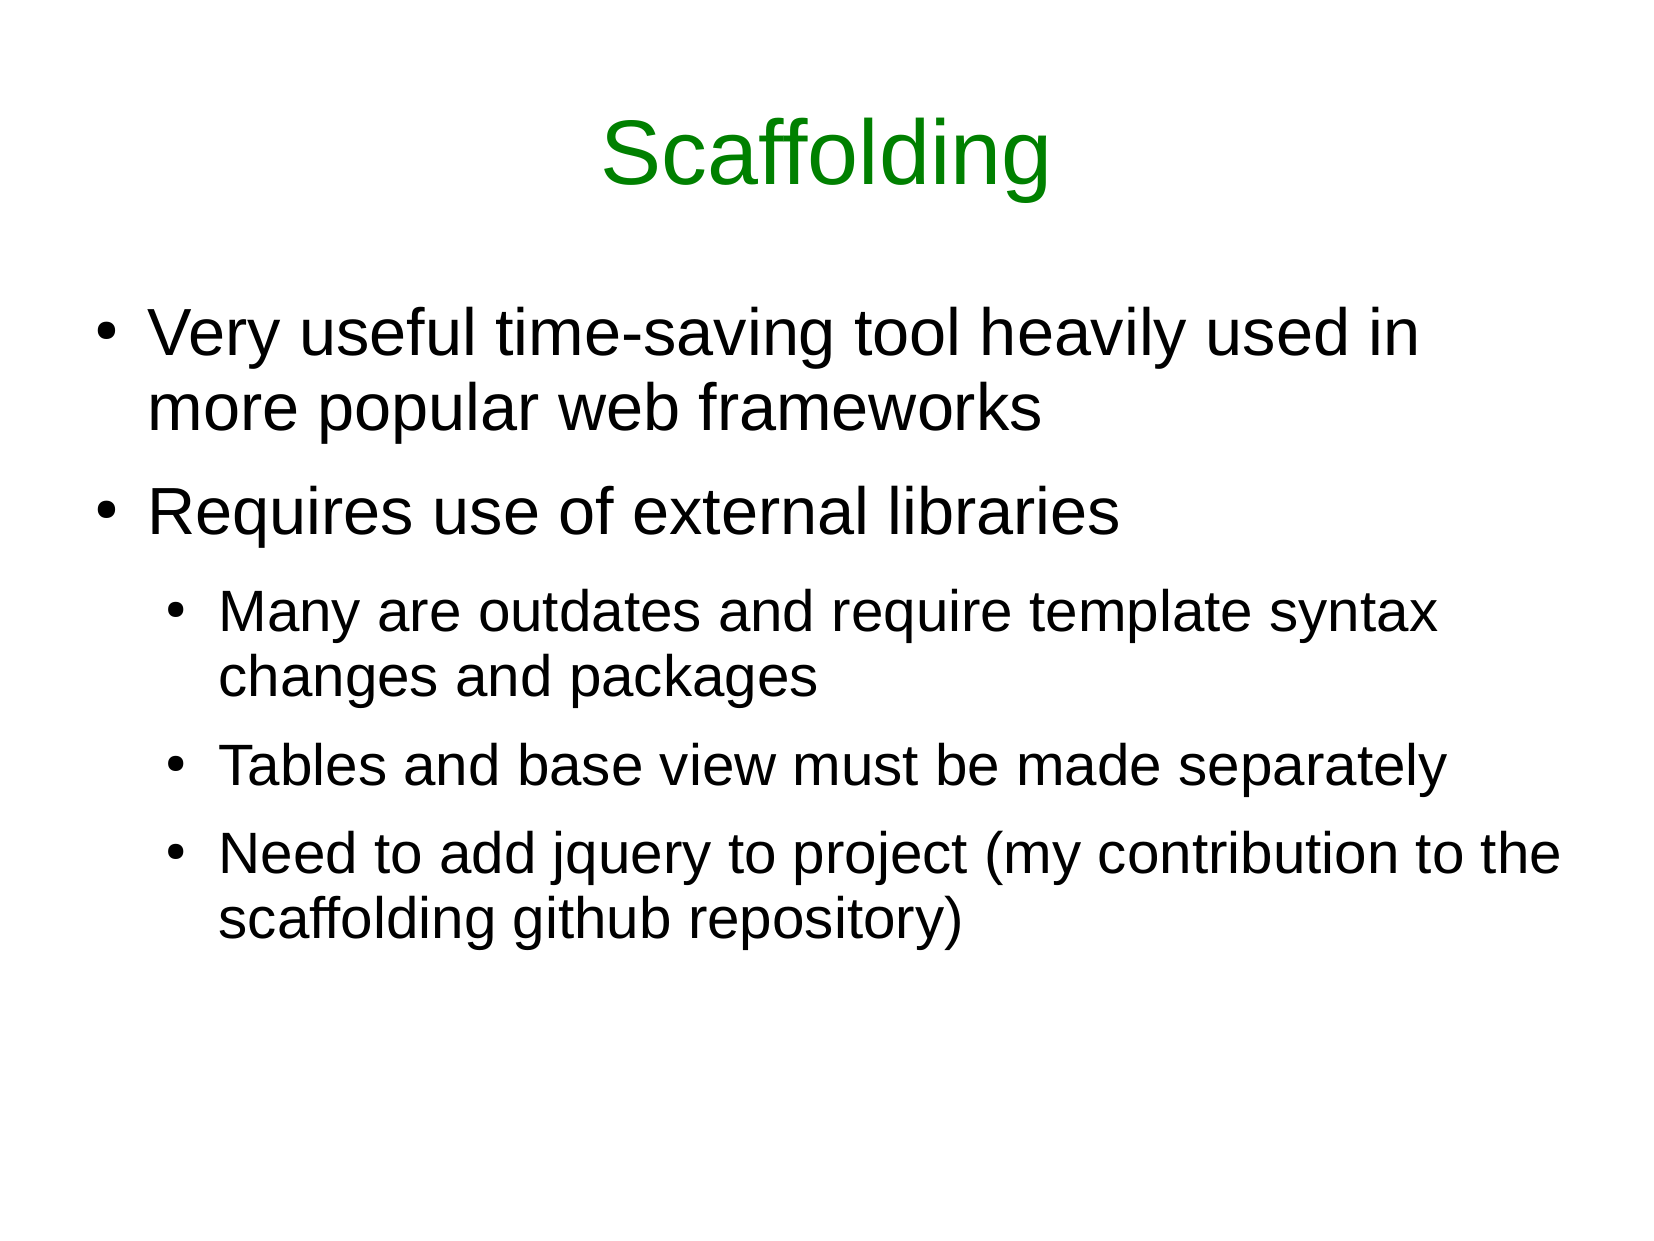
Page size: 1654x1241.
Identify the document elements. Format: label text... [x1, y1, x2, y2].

title Scaffolding [82, 49, 1571, 257]
list Very useful time-saving tool heavily used in more popular web frameworks Requires use of external libraries Many are outdates and require template syntax changes and packages Tables and base view must be made separately Need to add jquery to project (my contribution to the scaffolding github repository) [76, 295, 1565, 1015]
